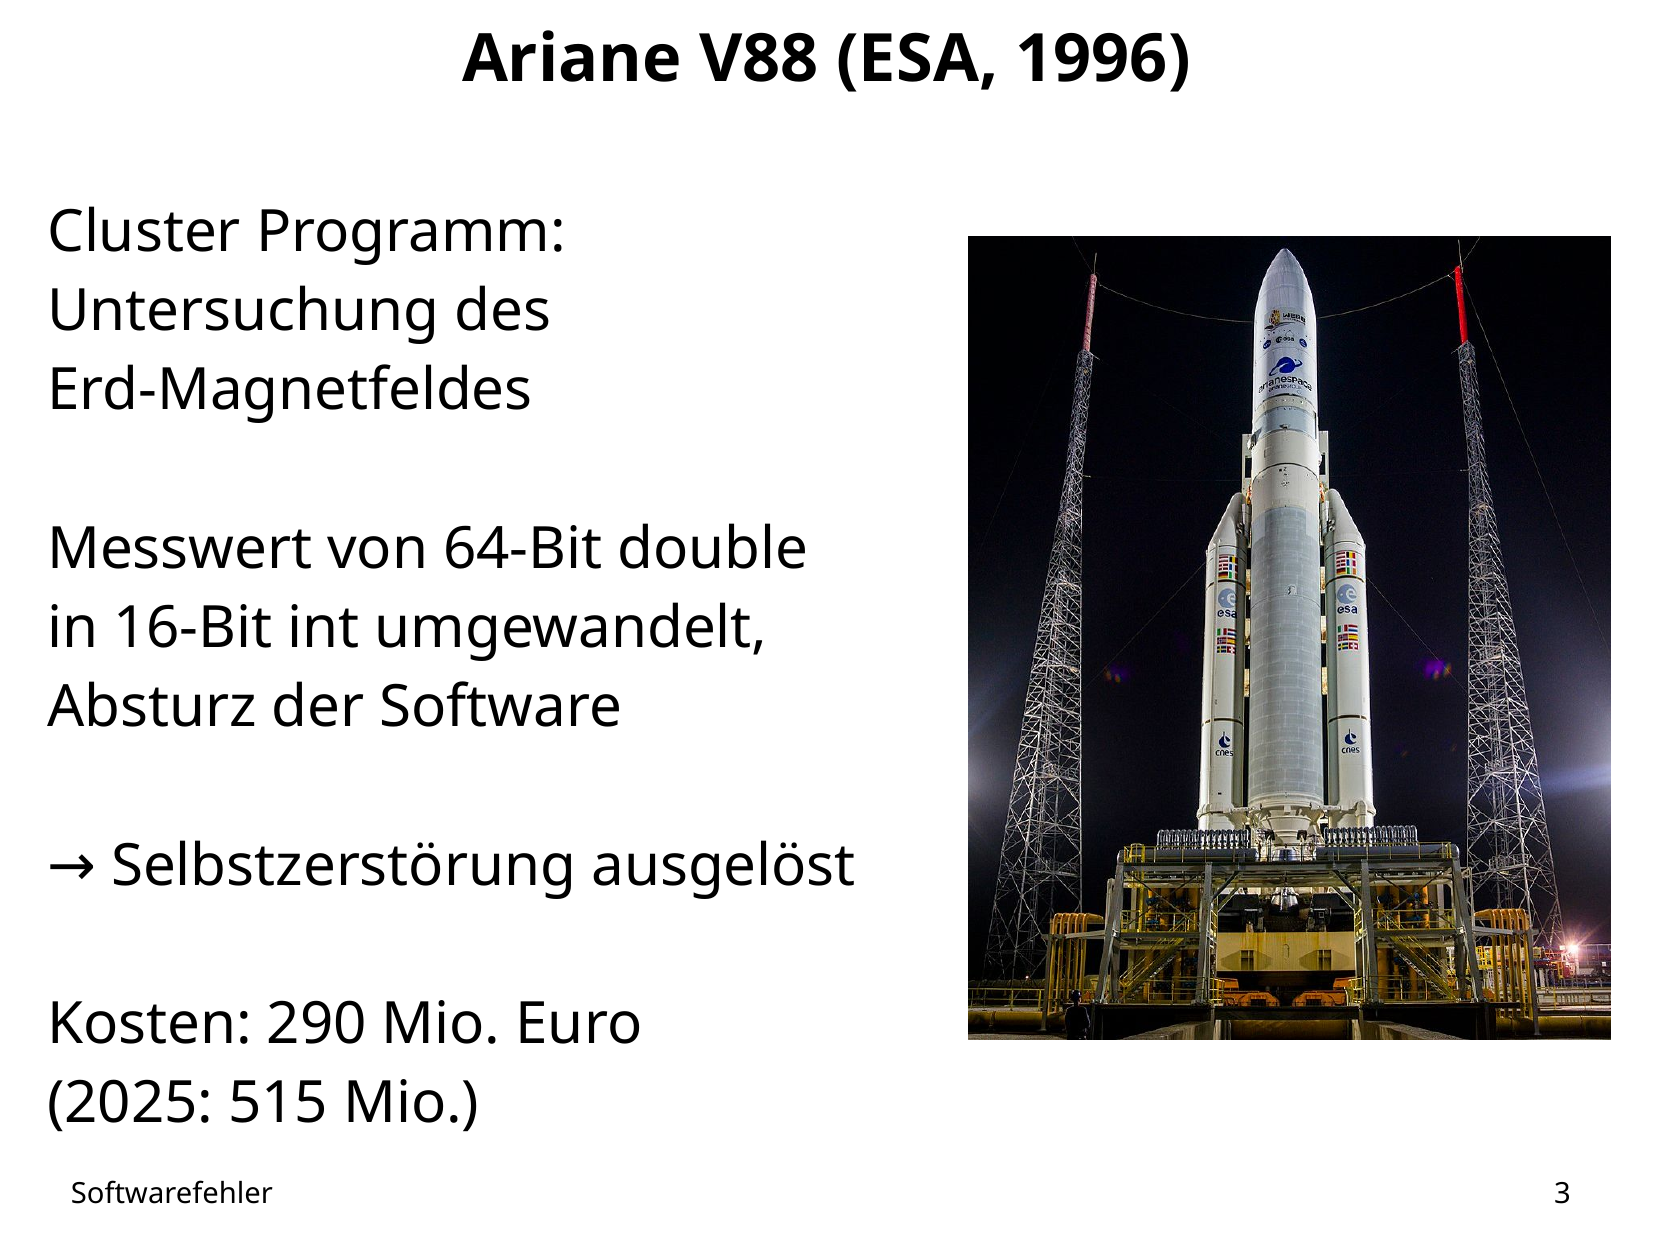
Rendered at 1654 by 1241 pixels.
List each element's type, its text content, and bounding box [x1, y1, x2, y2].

picture [968, 236, 1611, 1040]
title Ariane V88 (ESA, 1996) [0, 5, 1654, 107]
list Cluster Programm: Untersuchung des Erd-Magnetfeldes Messwert von 64-Bit double in 16-Bit int umgewandelt, Absturz der Software → Selbstzerstörung ausgelöst Kosten: 290 Mio. Euro (2025: 515 Mio.) [47, 188, 960, 1146]
